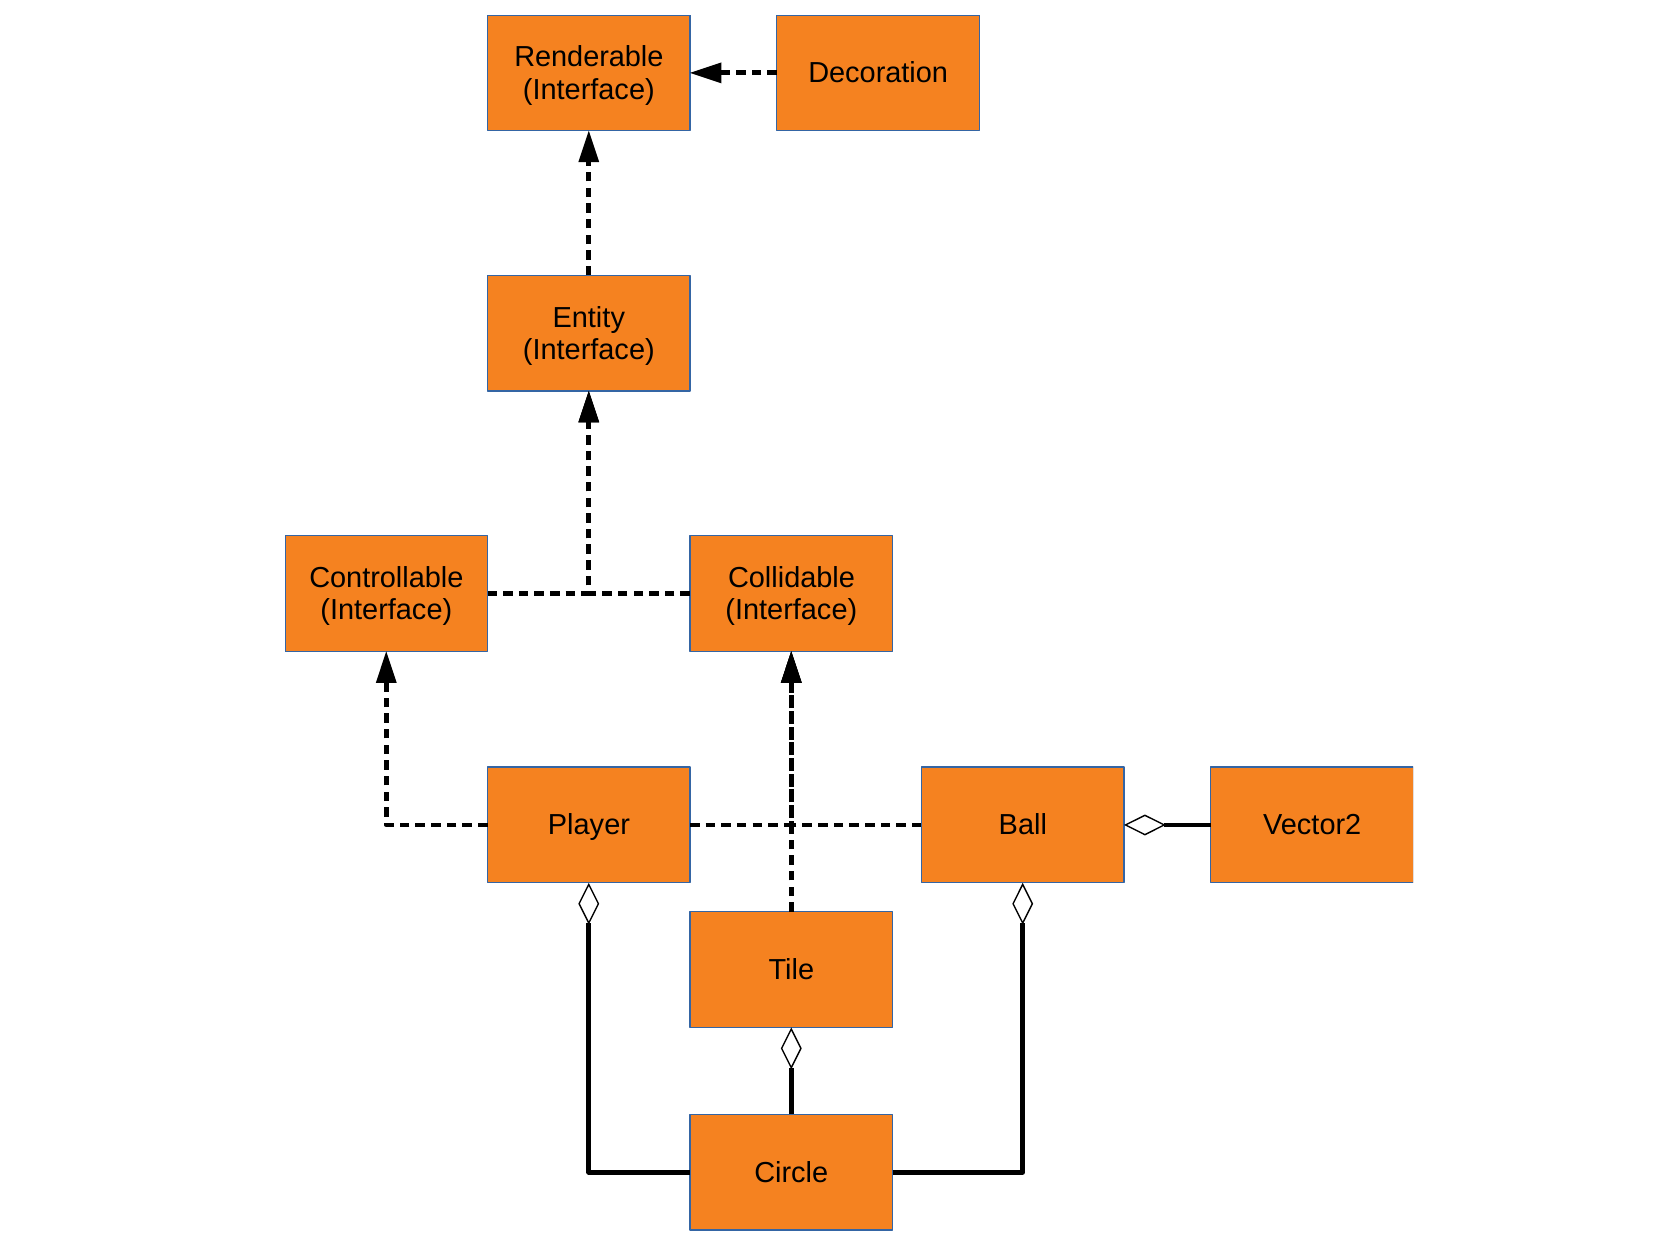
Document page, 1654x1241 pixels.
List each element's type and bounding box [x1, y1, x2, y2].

picture [285, 15, 1414, 1231]
